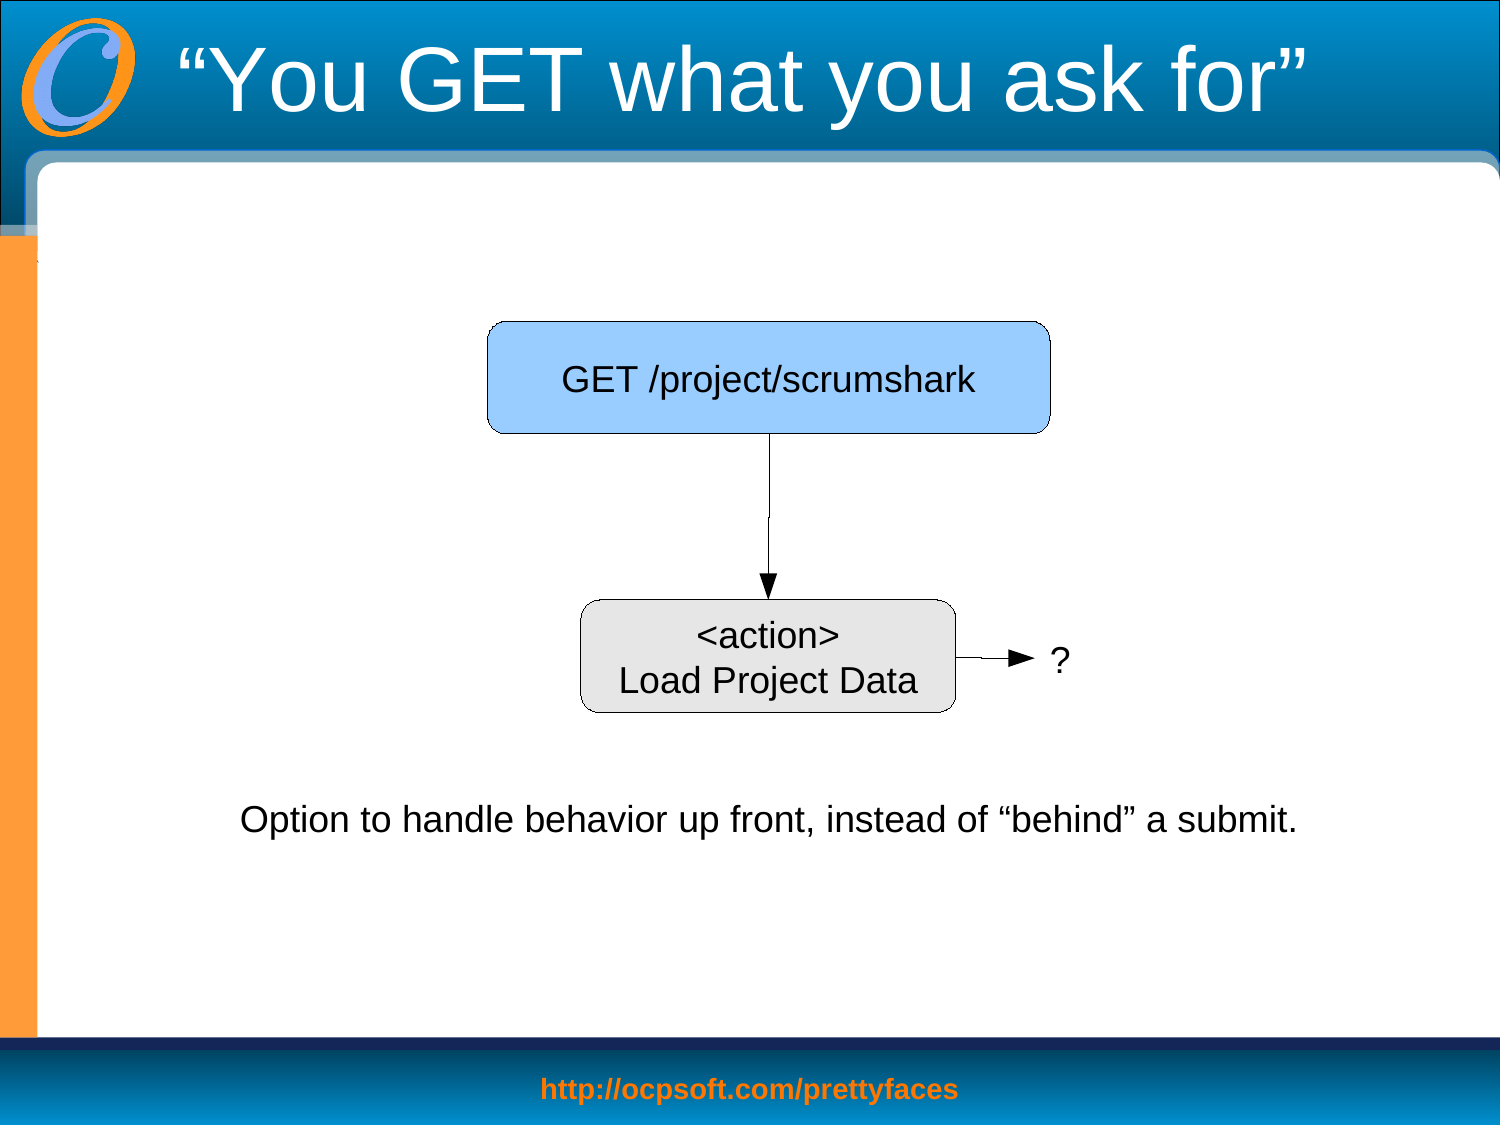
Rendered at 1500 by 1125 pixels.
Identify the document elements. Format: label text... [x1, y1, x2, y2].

text_box <action> Load Project Data [580, 599, 956, 713]
title “You GET what you ask for” [162, 11, 1463, 138]
text_box GET /project/scrumshark [487, 321, 1051, 434]
text_box Option to handle behavior up front, instead of “behind” a submit. [225, 787, 1351, 848]
picture [22, 19, 135, 136]
text_box ? [1034, 628, 1073, 689]
